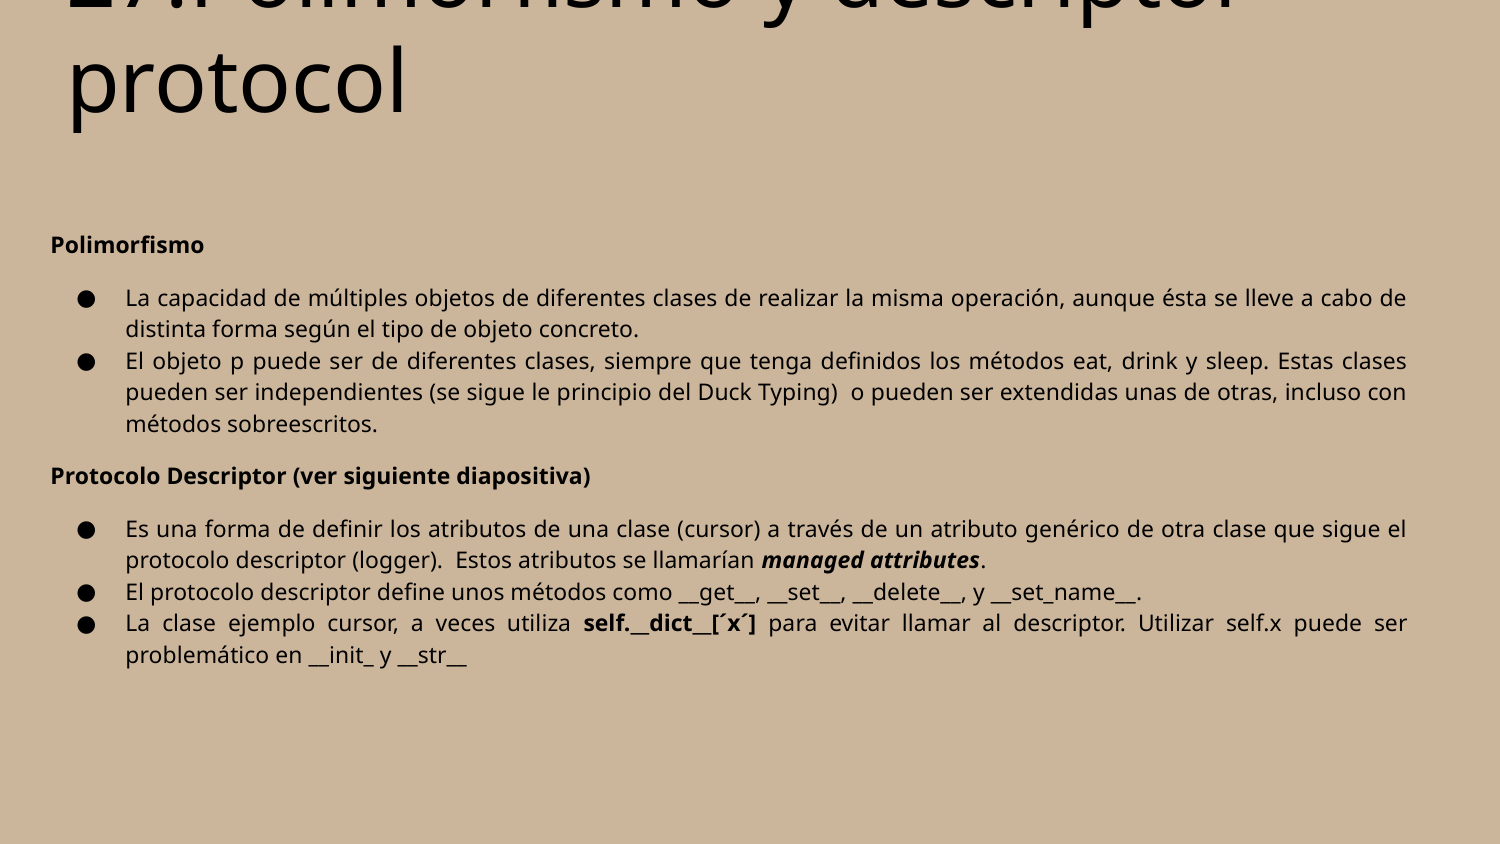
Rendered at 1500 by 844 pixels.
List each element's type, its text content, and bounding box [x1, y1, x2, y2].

text_box Polimorfismo La capacidad de múltiples objetos de diferentes clases de realizar la misma operación, aunque ésta se lleve a cabo de distinta forma según el tipo de objeto concreto. El objeto p puede ser de diferentes clases, siempre que tenga definidos los métodos eat, drink y sleep. Estas clases pueden ser independientes (se sigue le principio del Duck Typing) o pueden ser extendidas unas de otras, incluso con métodos sobreescritos. Protocolo Descriptor (ver siguiente diapositiva) Es una forma de definir los atributos de una clase (cursor) a través de un atributo genérico de otra clase que sigue el protocolo descriptor (logger). Estos atributos se llamarían managed attributes. El protocolo descriptor define unos métodos como __get__, __set__, __delete__, y __set_name__. La clase ejemplo cursor, a veces utiliza self.__dict__[´x´] para evitar llamar al descriptor. Utilizar self.x puede ser problemático en __init_ y __str__ [35, 172, 1424, 722]
title 27.Polimorfismo y descriptor protocol [51, 51, 1449, 146]
